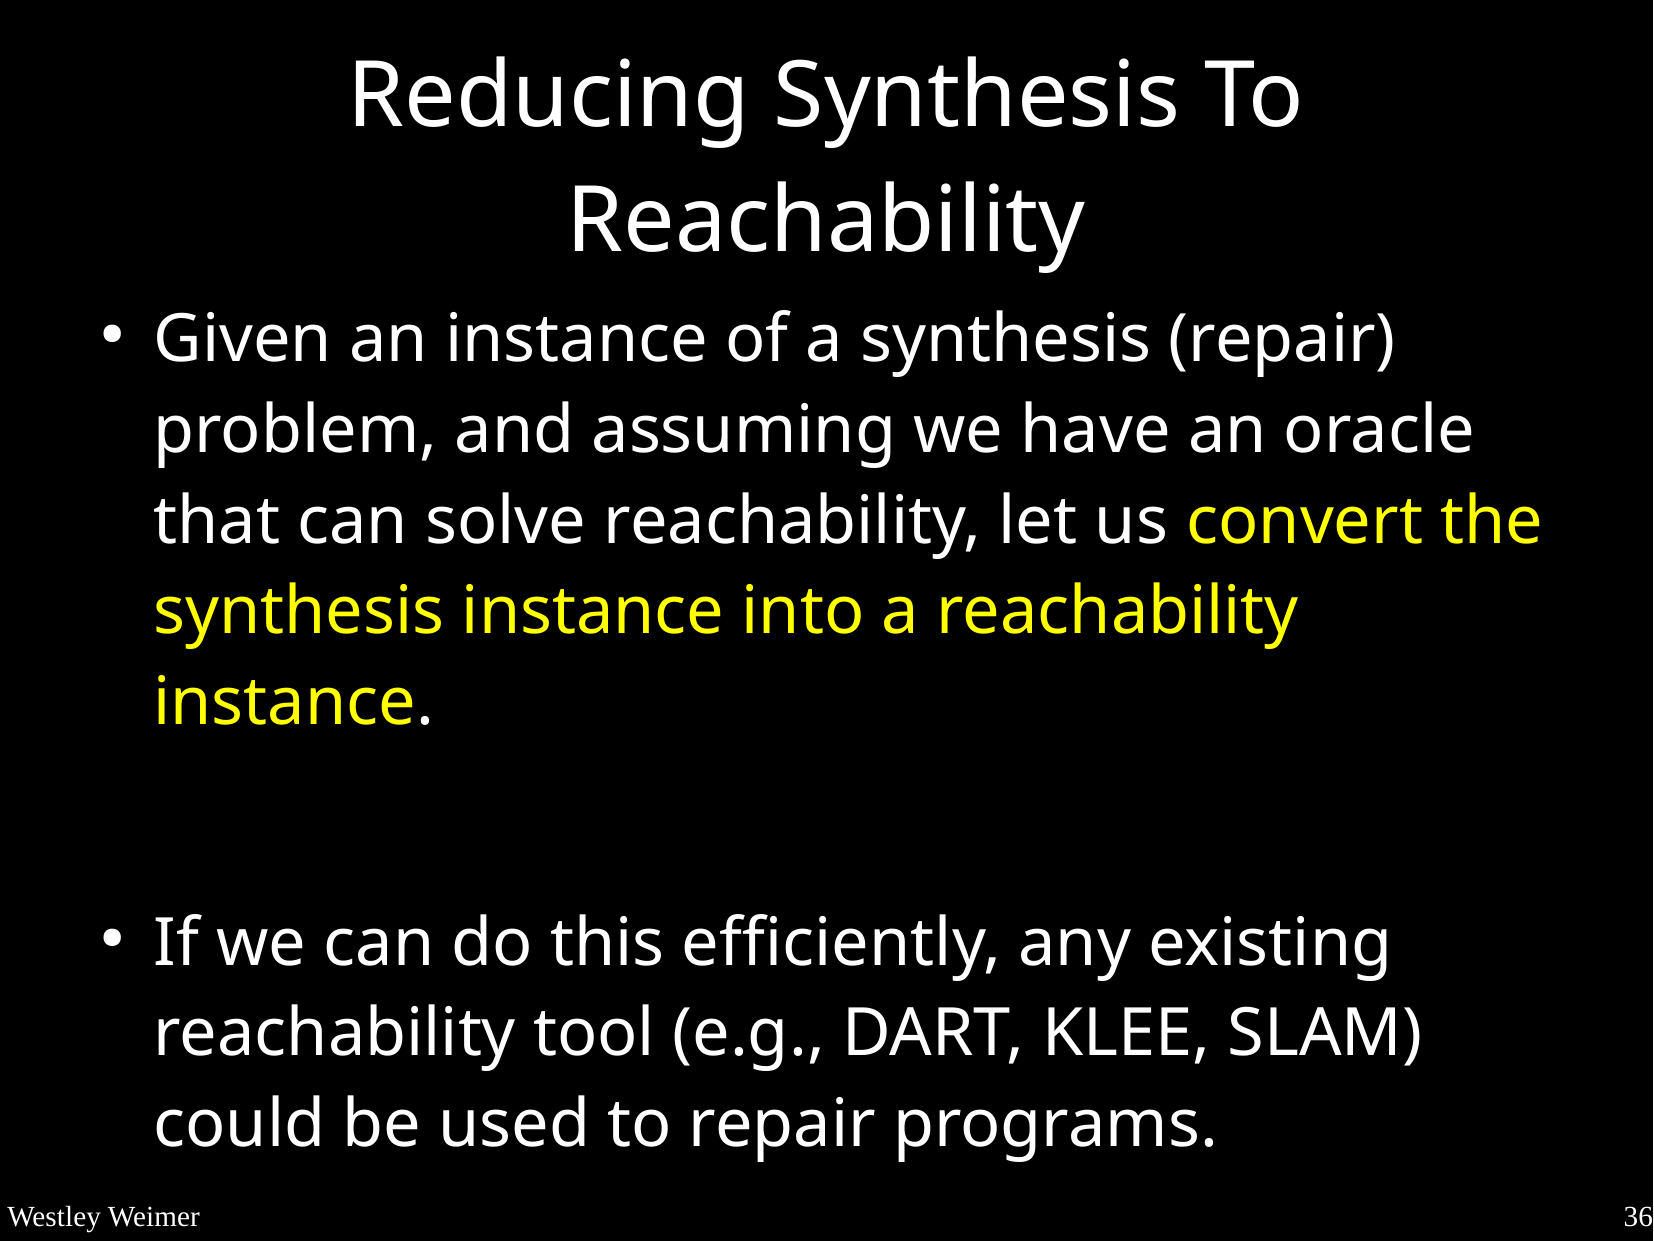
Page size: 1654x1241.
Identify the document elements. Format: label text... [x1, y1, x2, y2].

title Reducing Synthesis To Reachability [82, 49, 1571, 257]
list Given an instance of a synthesis (repair) problem, and assuming we have an oracle that can solve reachability, let us convert the synthesis instance into a reachability instance. If we can do this efficiently, any existing reachability tool (e.g., DART, KLEE, SLAM) could be used to repair programs. [82, 290, 1571, 1109]
